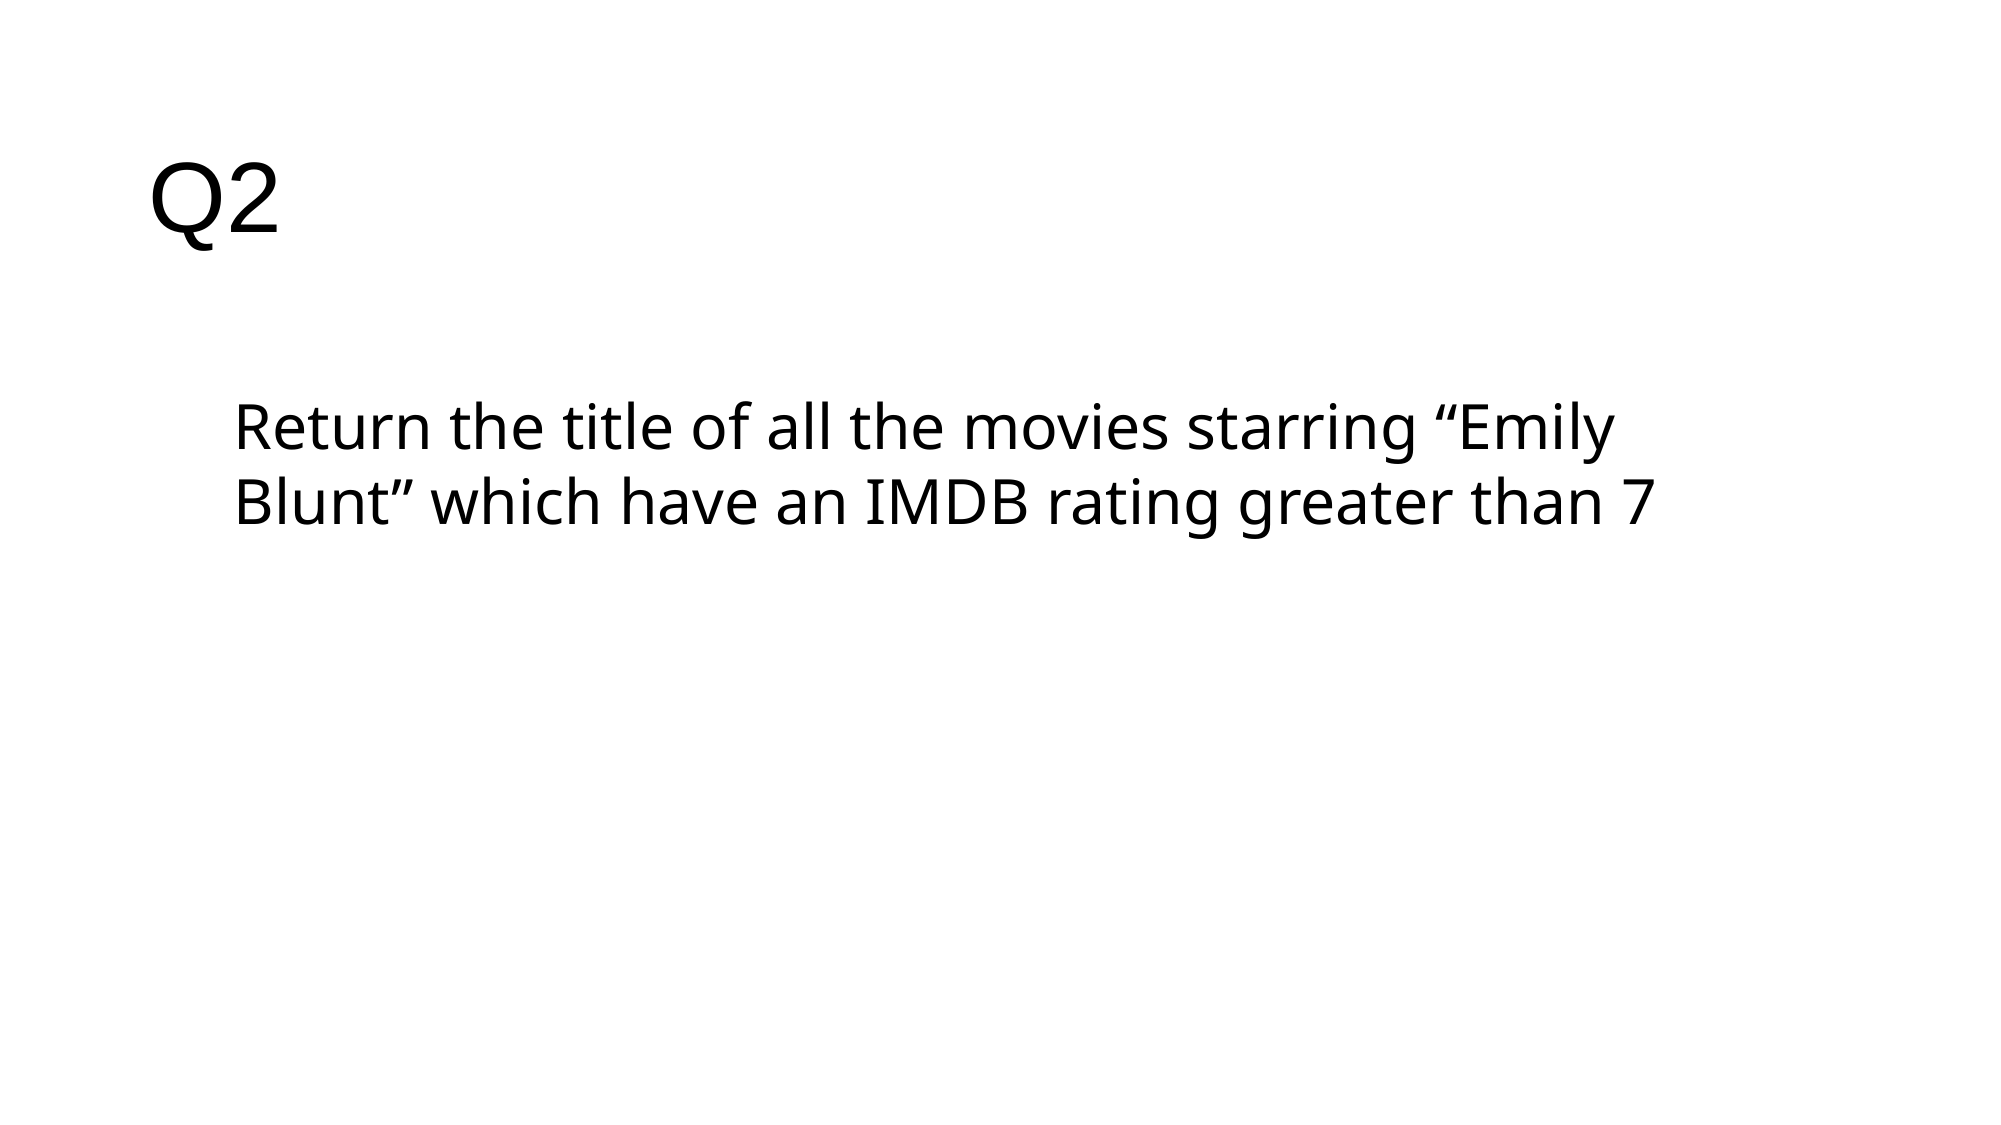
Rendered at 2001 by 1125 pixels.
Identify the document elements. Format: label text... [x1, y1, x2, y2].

text_box Return the title of all the movies starring “Emily Blunt” which have an IMDB rating greater than 7 [218, 379, 1741, 961]
text_box Q2 [162, 170, 211, 225]
text_box Q2 [133, 117, 1249, 248]
